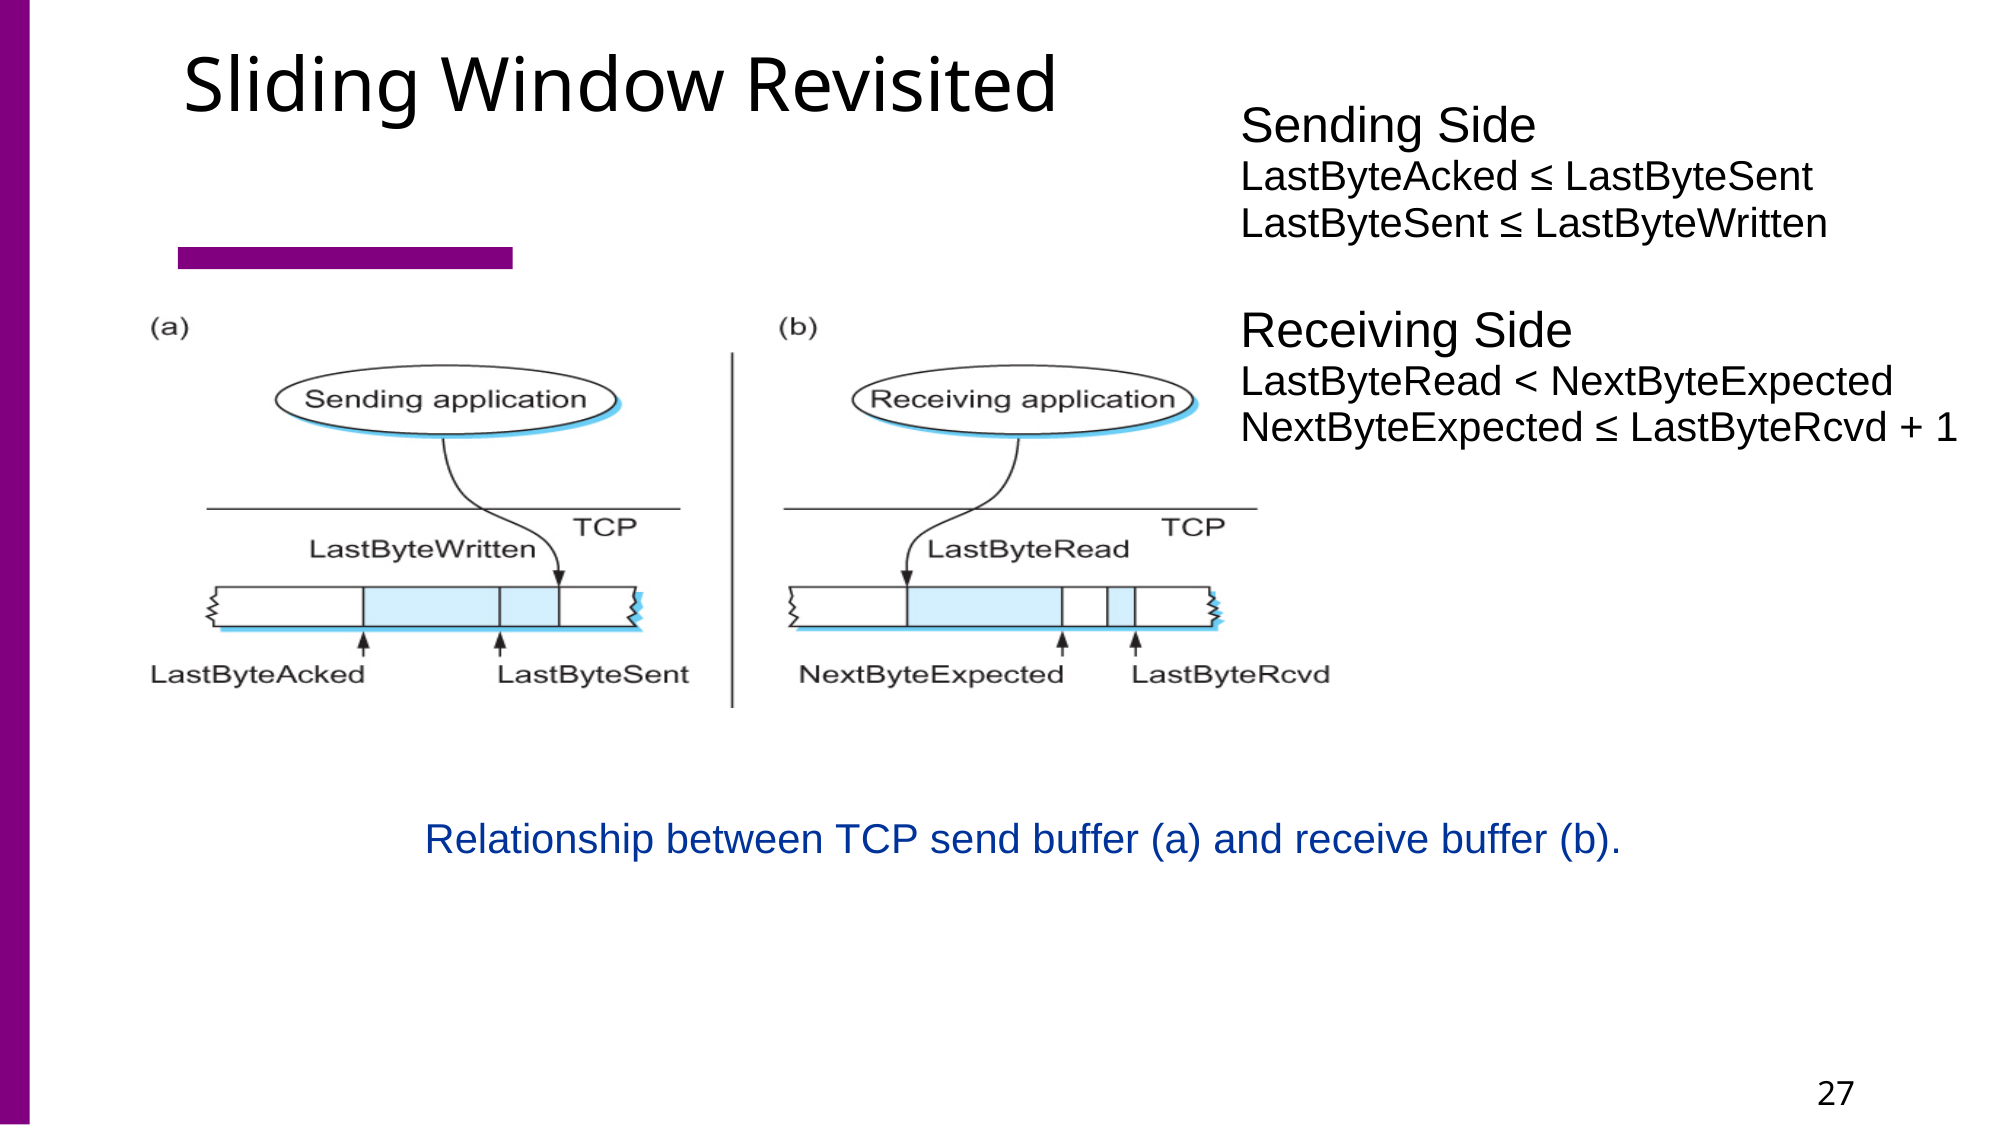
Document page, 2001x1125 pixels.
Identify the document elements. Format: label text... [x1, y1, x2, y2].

text_box Sending Side LastByteAcked ≤ LastByteSent LastByteSent ≤ LastByteWritten Receiving Side LastByteRead < NextByteExpected NextByteExpected ≤ LastByteRcvd + 1 [1225, 90, 2000, 458]
text_box Relationship between TCP send buffer (a) and receive buffer (b). [196, 803, 1851, 870]
title Sliding Window Revisited [133, 28, 1946, 135]
picture [150, 314, 1331, 708]
